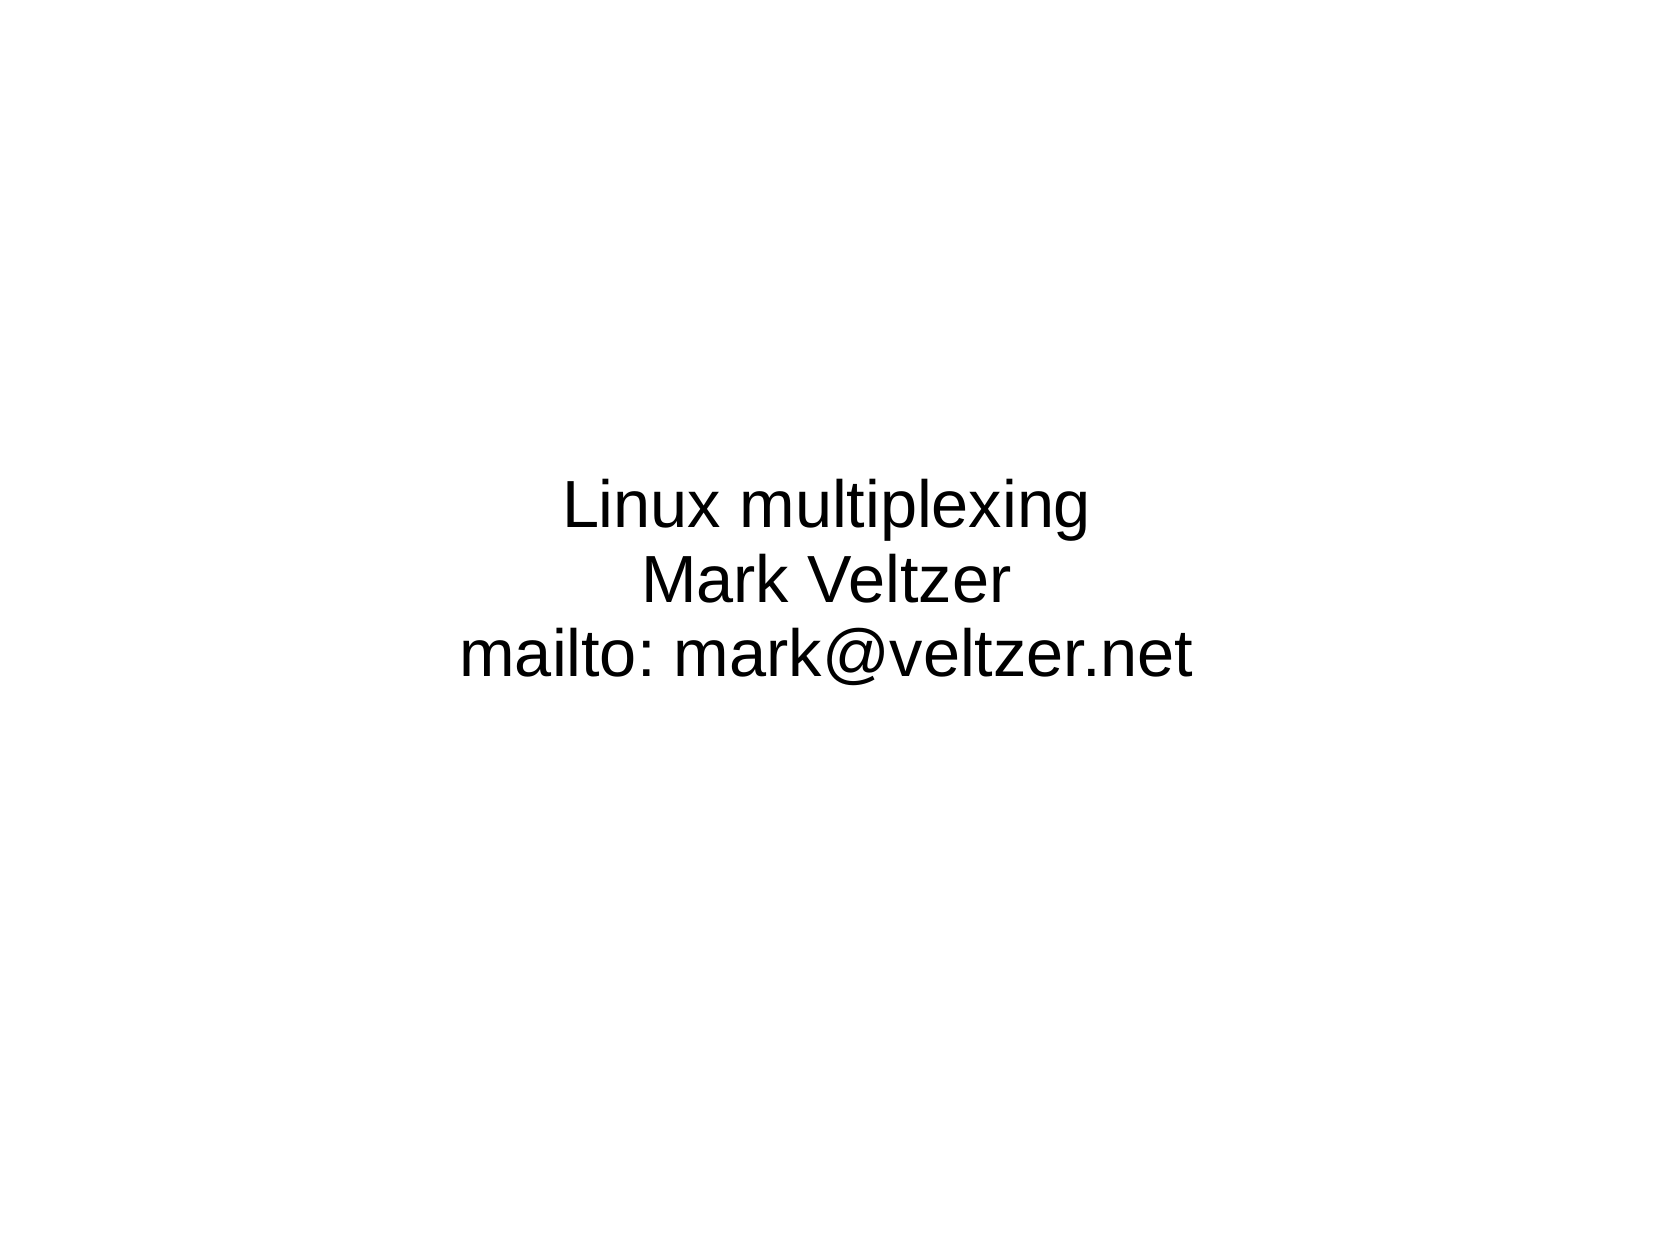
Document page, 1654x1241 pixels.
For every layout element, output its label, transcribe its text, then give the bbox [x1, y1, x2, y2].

subtitle Linux multiplexing Mark Veltzer mailto: mark@veltzer.net [82, 49, 1571, 1109]
